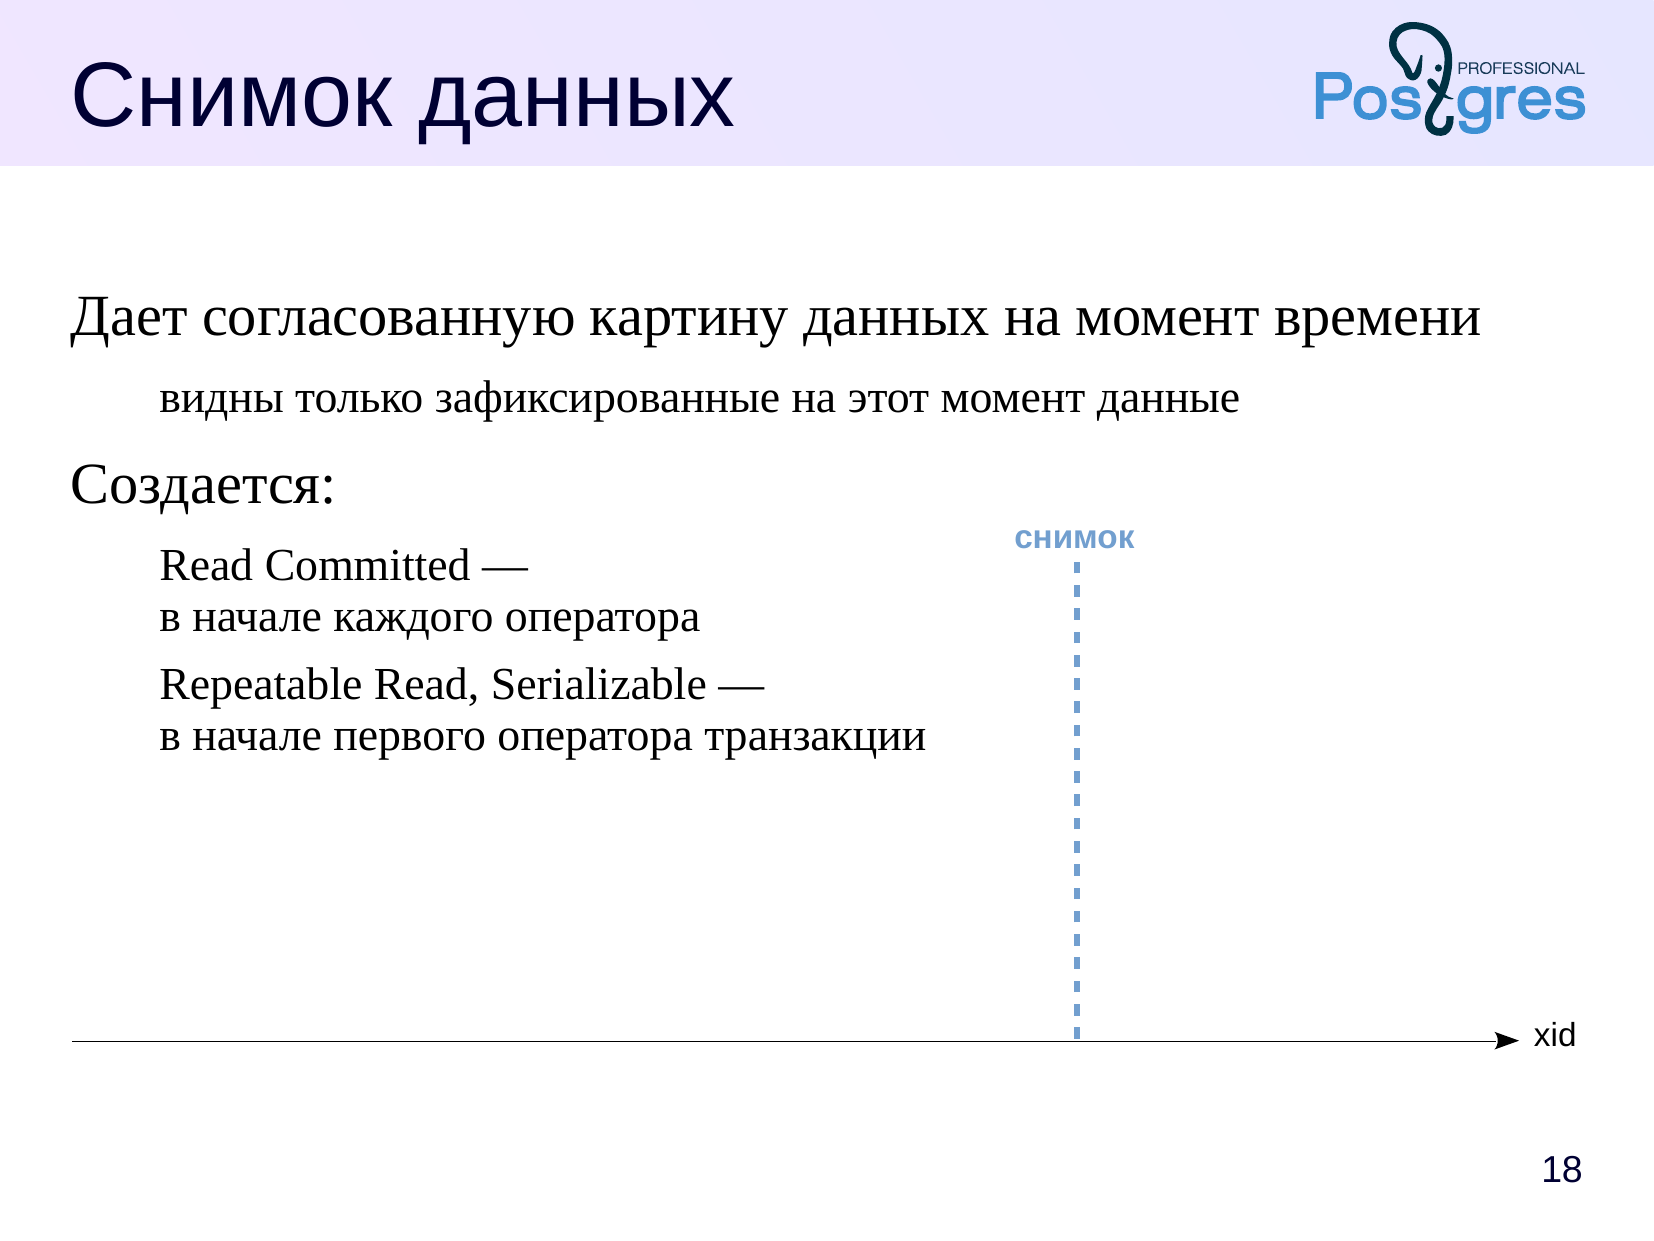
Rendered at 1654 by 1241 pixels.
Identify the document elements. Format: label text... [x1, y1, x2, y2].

list Дает согласованную картину данных на момент времени видны только зафиксированные на этот момент данные Создается: Read Committed — в начале каждого оператора Repeatable Read, Serializable — в начале первого оператора транзакции [70, 283, 1583, 1141]
text_box xid [1519, 1008, 1592, 1062]
title Снимок данных [70, 43, 1241, 147]
text_box снимок [999, 510, 1150, 564]
